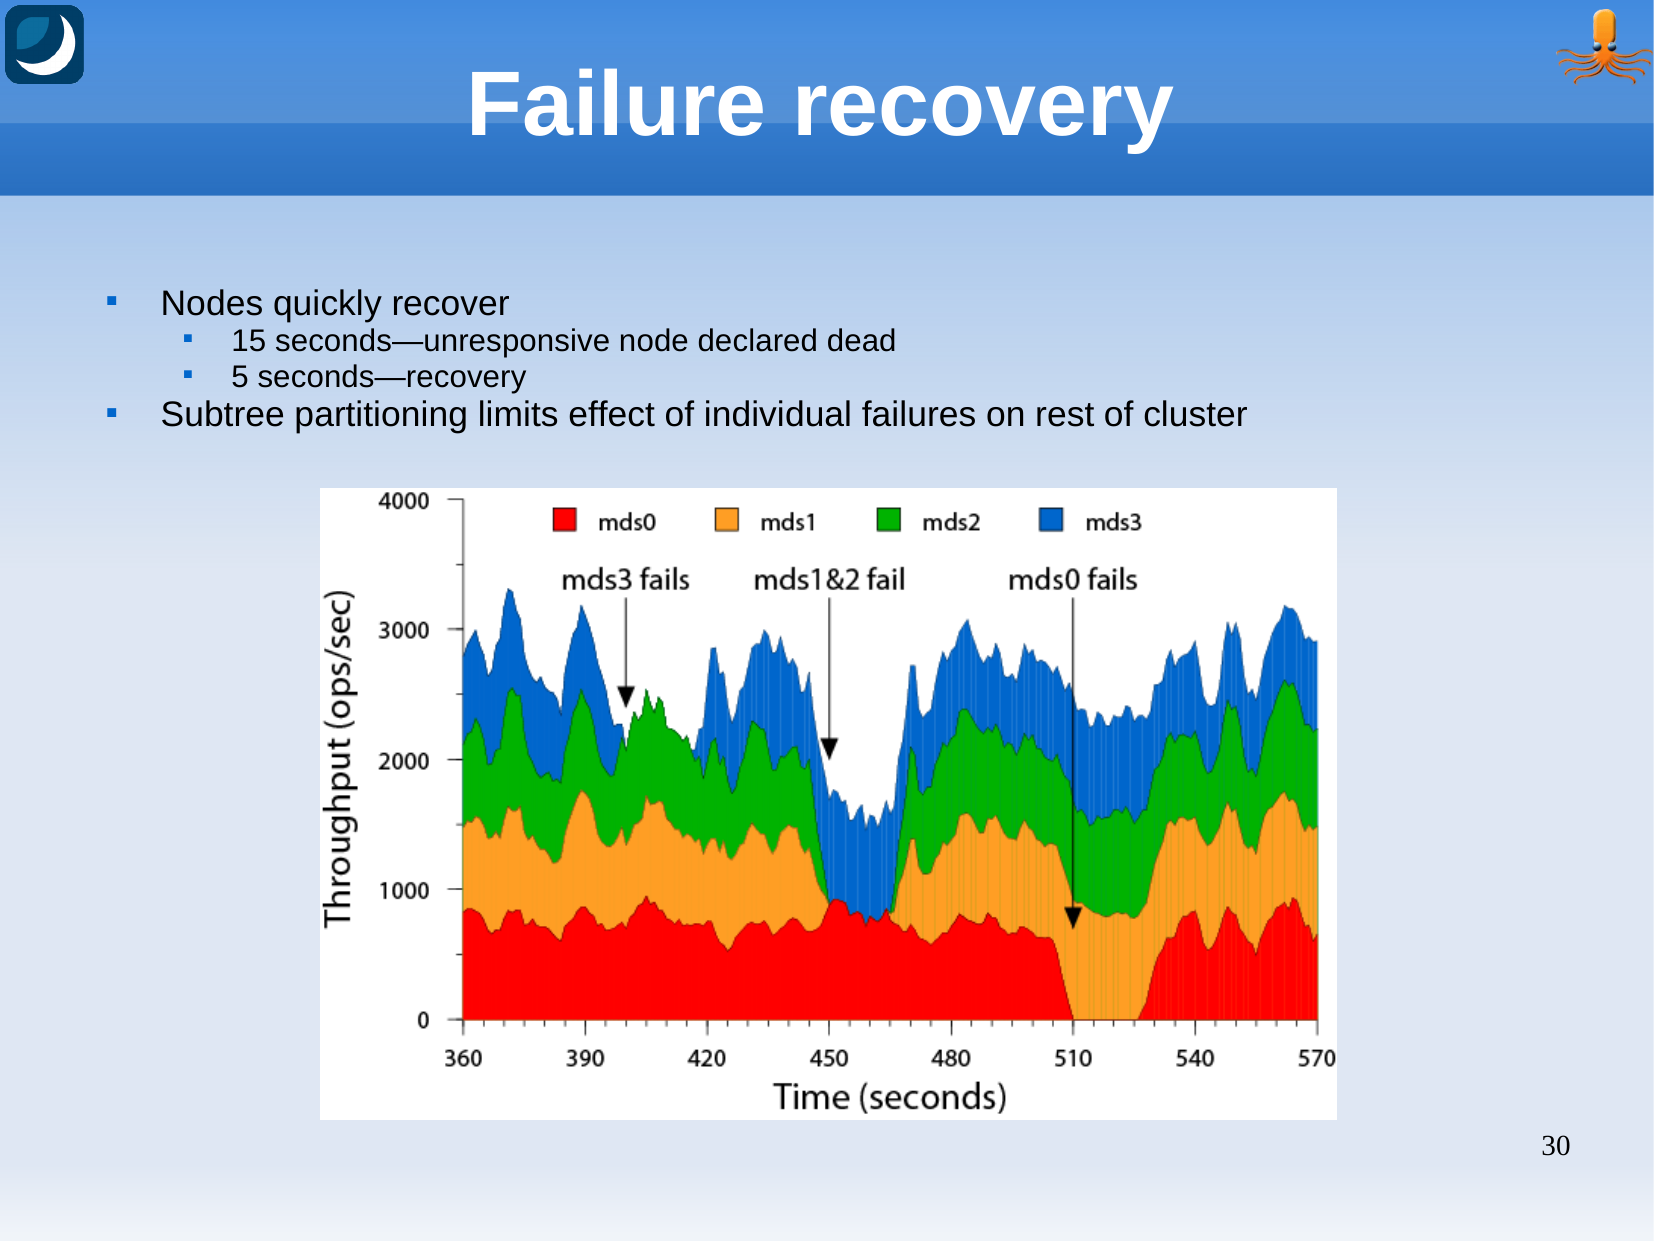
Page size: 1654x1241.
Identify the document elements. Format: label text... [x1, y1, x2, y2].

list Nodes quickly recover 15 seconds—unresponsive node declared dead 5 seconds—recovery Subtree partitioning limits effect of individual failures on rest of cluster [75, 282, 1426, 463]
picture [0, 0, 1654, 1241]
title Failure recovery [76, 0, 1565, 208]
